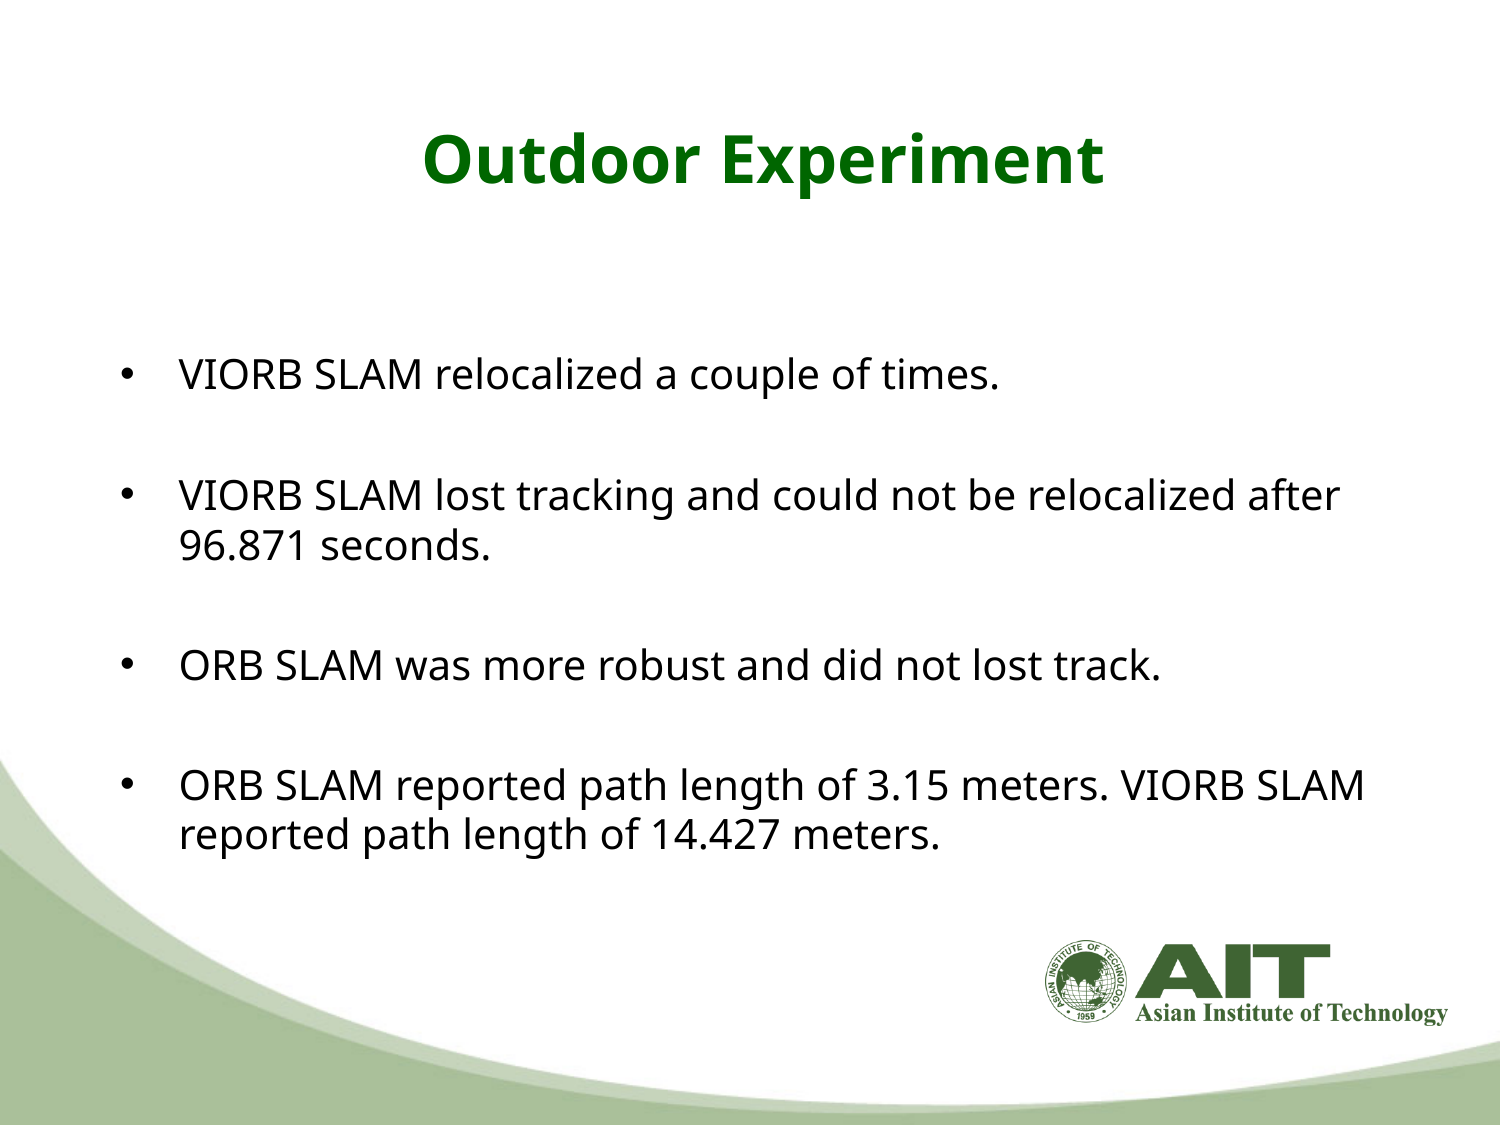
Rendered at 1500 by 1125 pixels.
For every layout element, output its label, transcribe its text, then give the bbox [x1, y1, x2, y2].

title Outdoor Experiment [88, 63, 1439, 251]
picture [0, 0, 1500, 1125]
list VIORB SLAM relocalized a couple of times. VIORB SLAM lost tracking and could not be relocalized after 96.871 seconds. ORB SLAM was more robust and did not lost track. ORB SLAM reported path length of 3.15 meters. VIORB SLAM reported path length of 14.427 meters. [88, 280, 1465, 1024]
